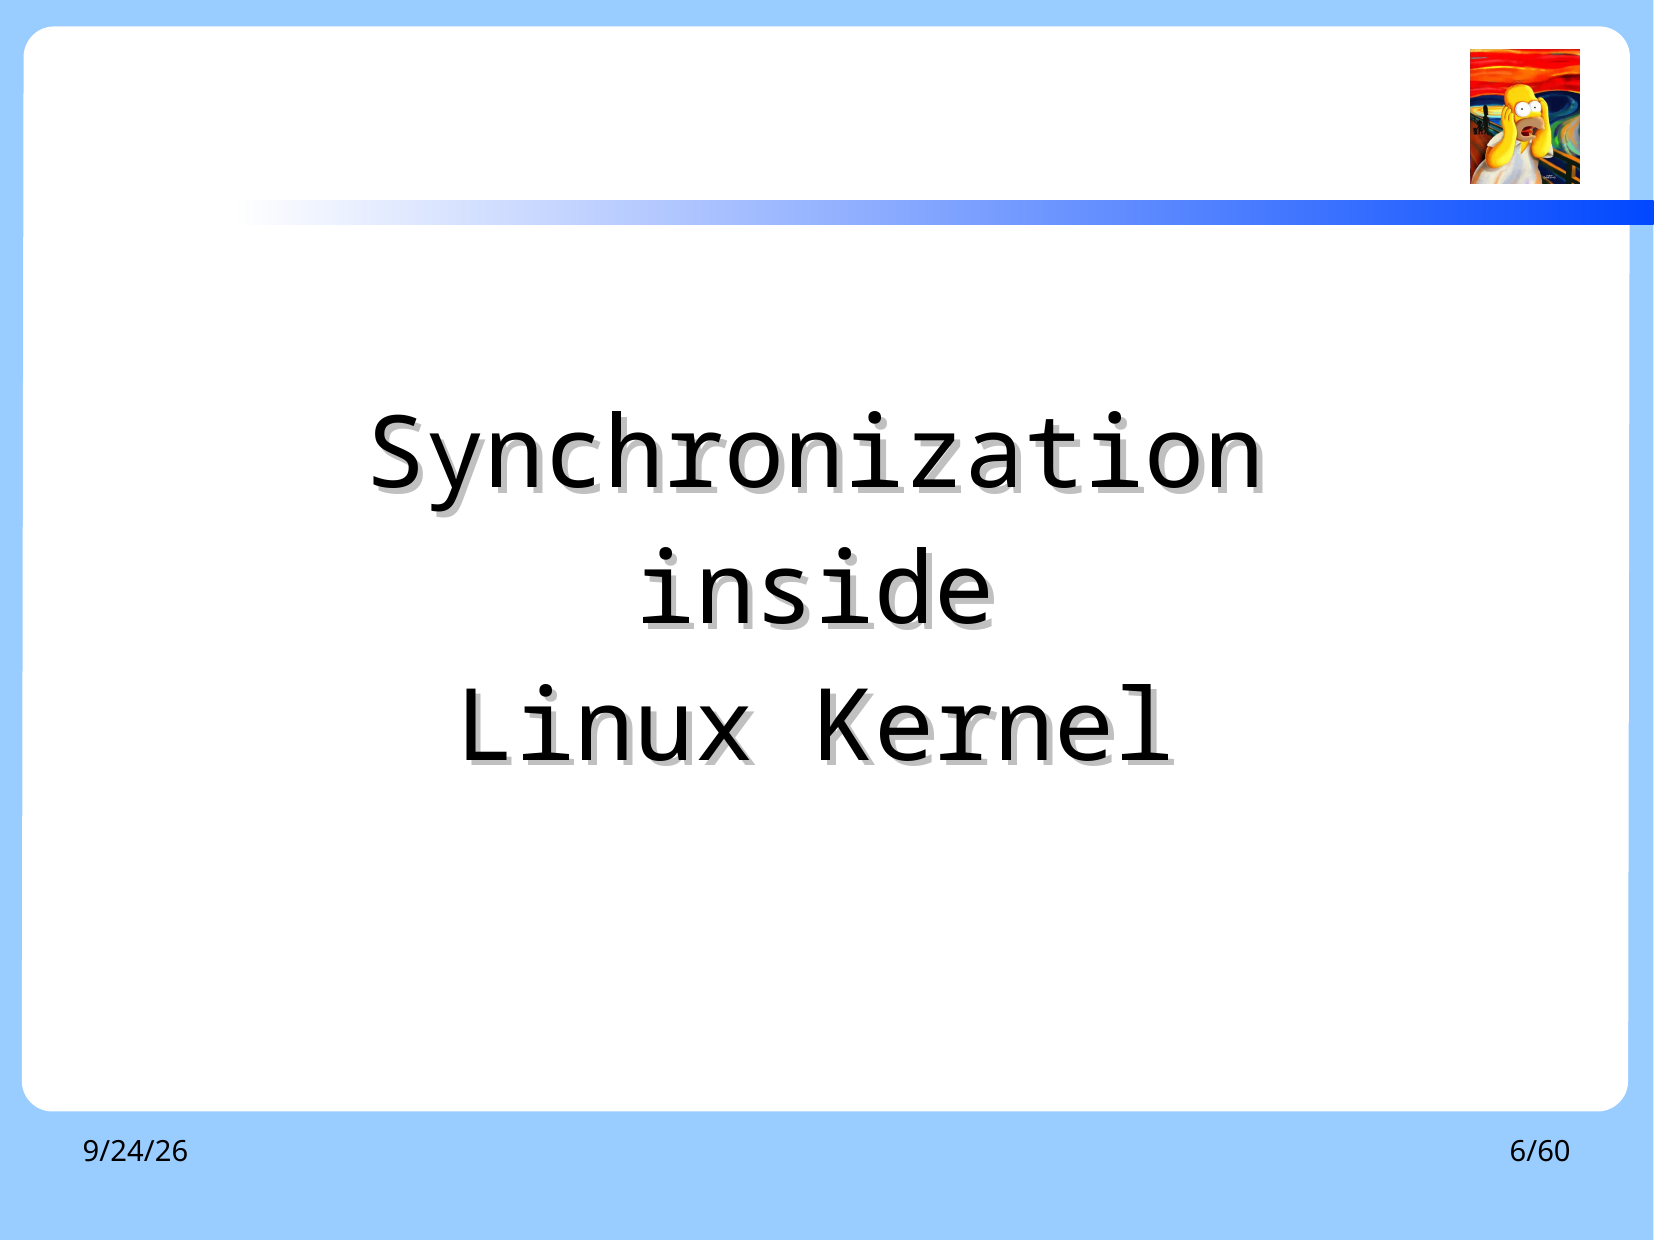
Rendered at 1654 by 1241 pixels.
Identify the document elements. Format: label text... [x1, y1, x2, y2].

picture [1470, 49, 1580, 184]
subtitle Synchronization inside Linux Kernel [171, 132, 1459, 1039]
